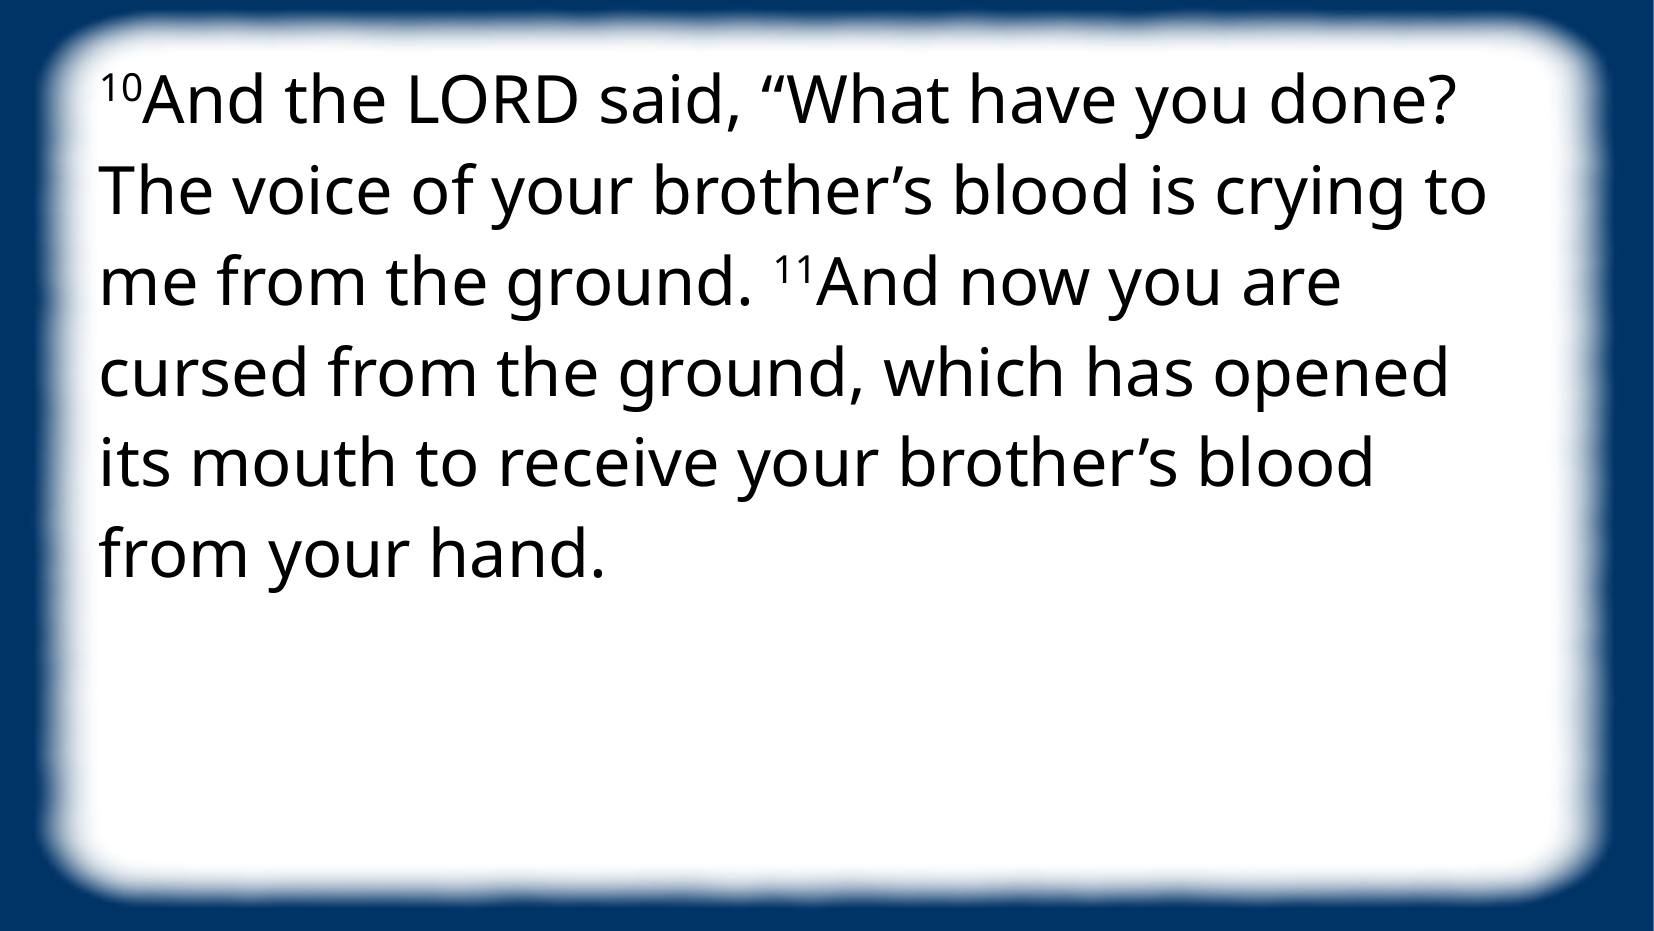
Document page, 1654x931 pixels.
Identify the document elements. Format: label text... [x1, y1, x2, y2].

text_box 10And the LORD said, “What have you done? The voice of your brother’s blood is crying to me from the ground. 11And now you are cursed from the ground, which has opened its mouth to receive your brother’s blood from your hand. [84, 45, 1555, 593]
picture [0, 0, 1654, 931]
